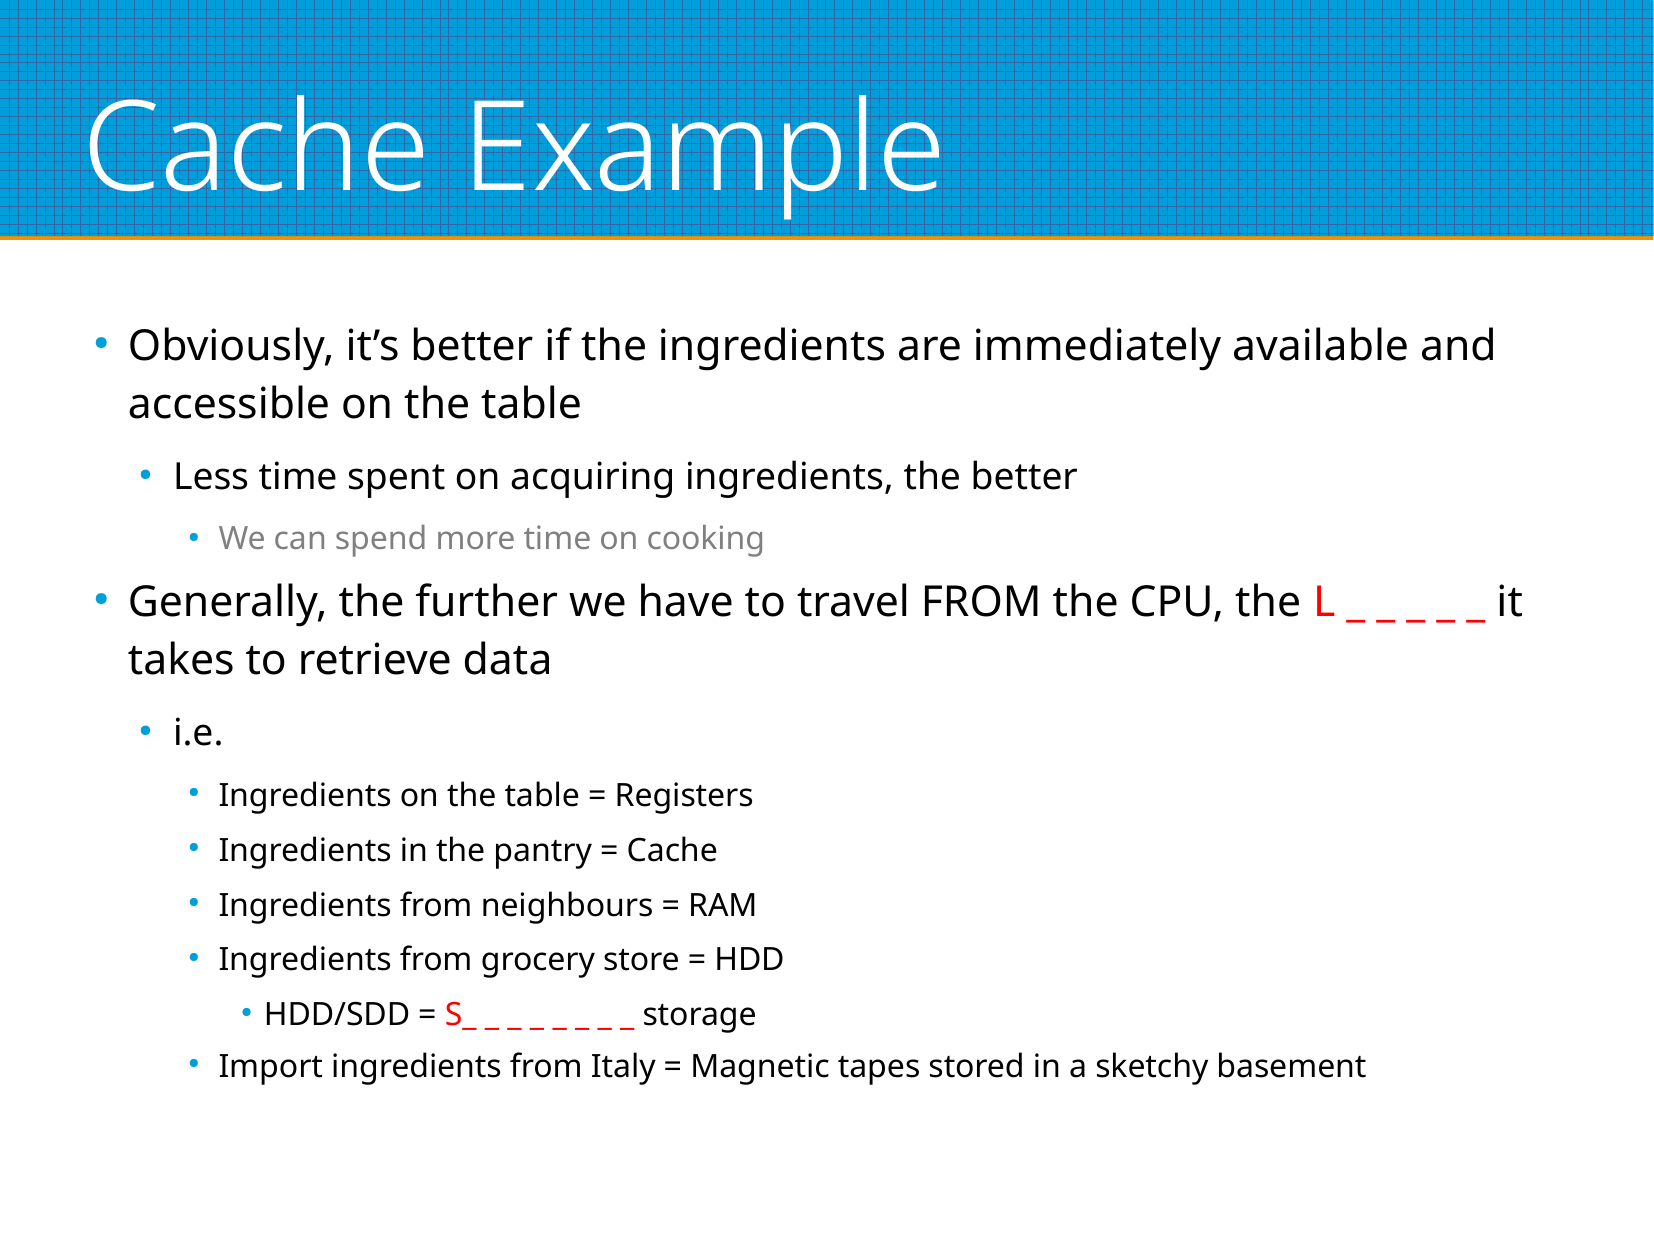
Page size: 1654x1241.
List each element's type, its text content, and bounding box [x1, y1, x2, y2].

title Cache Example [82, 19, 1571, 227]
list Obviously, it’s better if the ingredients are immediately available and accessible on the table Less time spent on acquiring ingredients, the better We can spend more time on cooking Generally, the further we have to travel FROM the CPU, the L _ _ _ _ _ it takes to retrieve data i.e. Ingredients on the table = Registers Ingredients in the pantry = Cache Ingredients from neighbours = RAM Ingredients from grocery store = HDD HDD/SDD = S_ _ _ _ _ _ _ _ storage Import ingredients from Italy = Magnetic tapes stored in a sketchy basement [82, 314, 1563, 1093]
